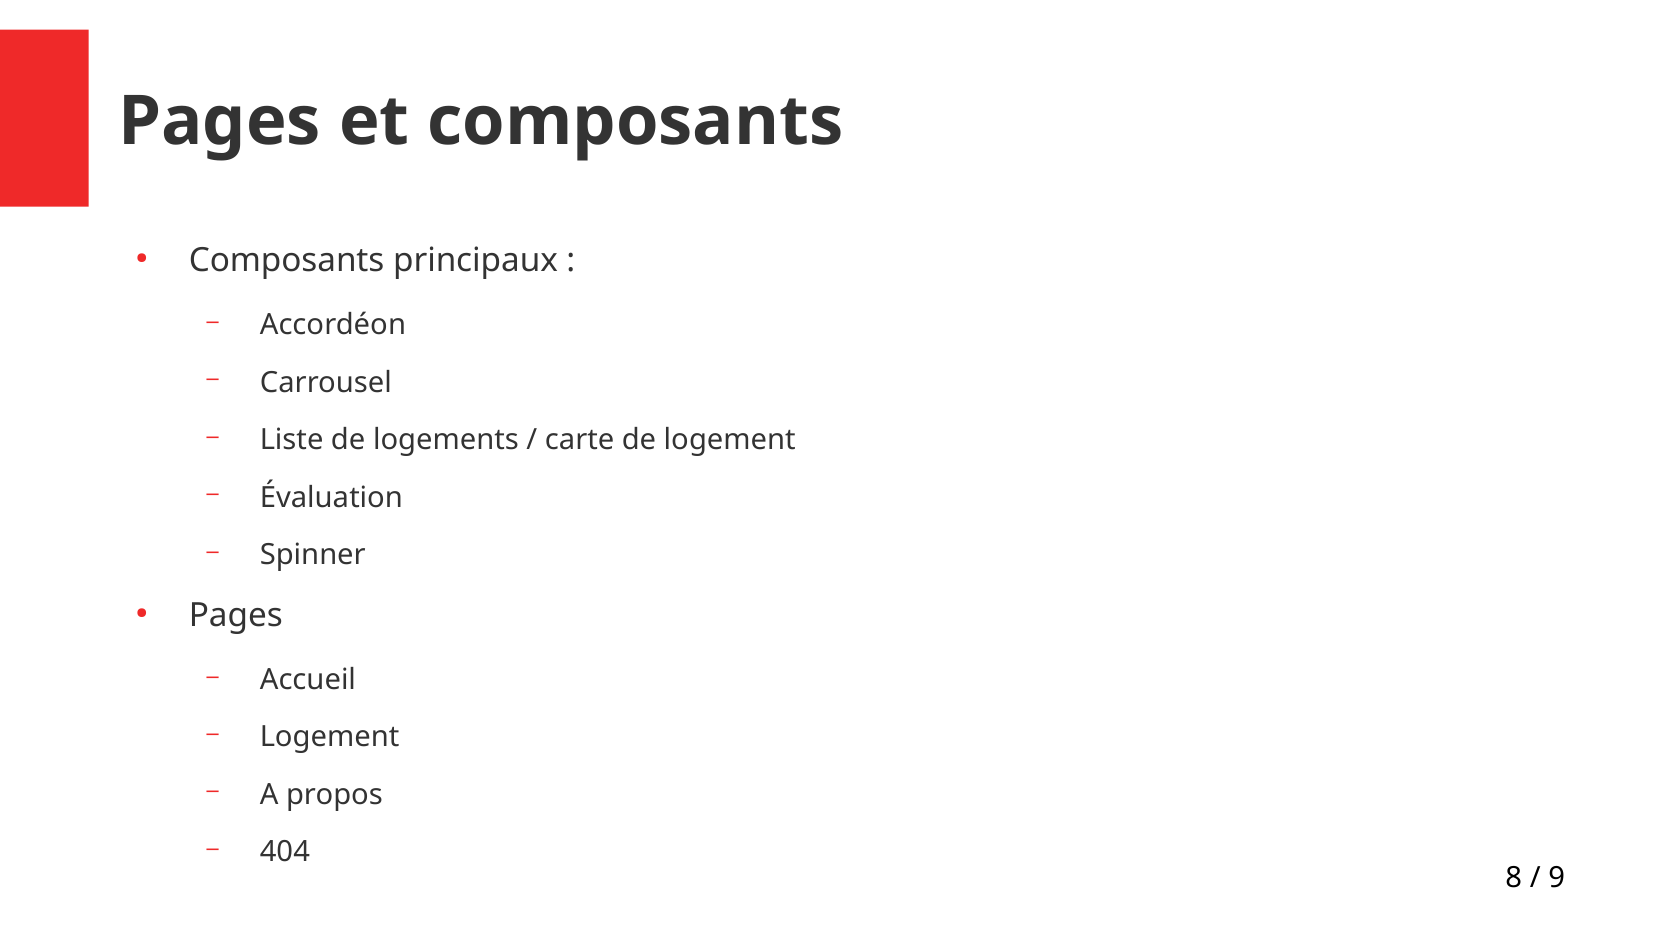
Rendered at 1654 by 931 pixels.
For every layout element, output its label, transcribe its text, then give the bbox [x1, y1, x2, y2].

list Composants principaux : Accordéon Carrousel Liste de logements / carte de logement Évaluation Spinner Pages Accueil Logement A propos 404 [118, 236, 1595, 798]
title Pages et composants [118, 29, 1595, 207]
